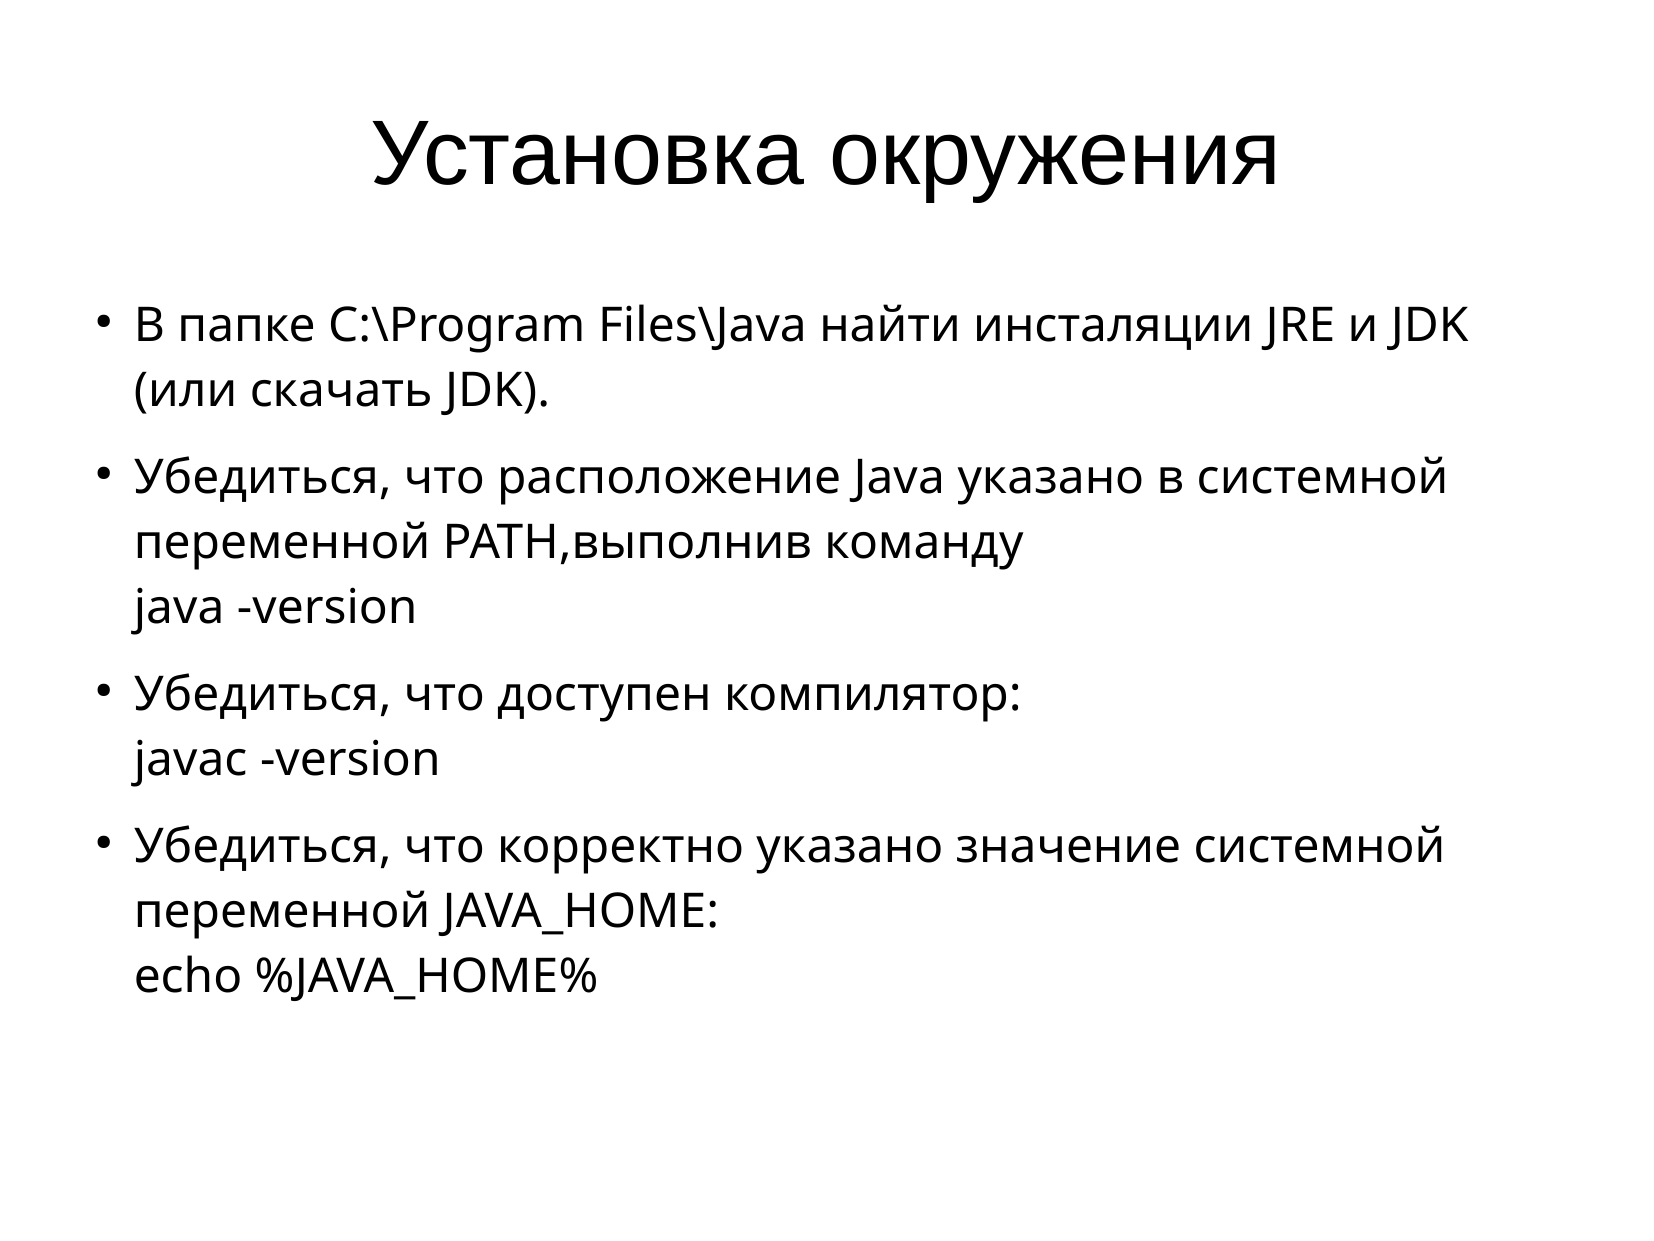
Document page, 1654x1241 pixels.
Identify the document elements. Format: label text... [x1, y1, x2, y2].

list В папке C:\Program Files\Java найти инсталяции JRE и JDK (или скачать JDK). Убедиться, что расположение Java указано в системной переменной PATH,выполнив команду java -version Убедиться, что доступен компилятор: javac -version Убедиться, что корректно указано значение системной переменной JAVA_HOME: echo %JAVA_HOME% [82, 290, 1571, 1010]
title Установка окружения [82, 49, 1571, 257]
